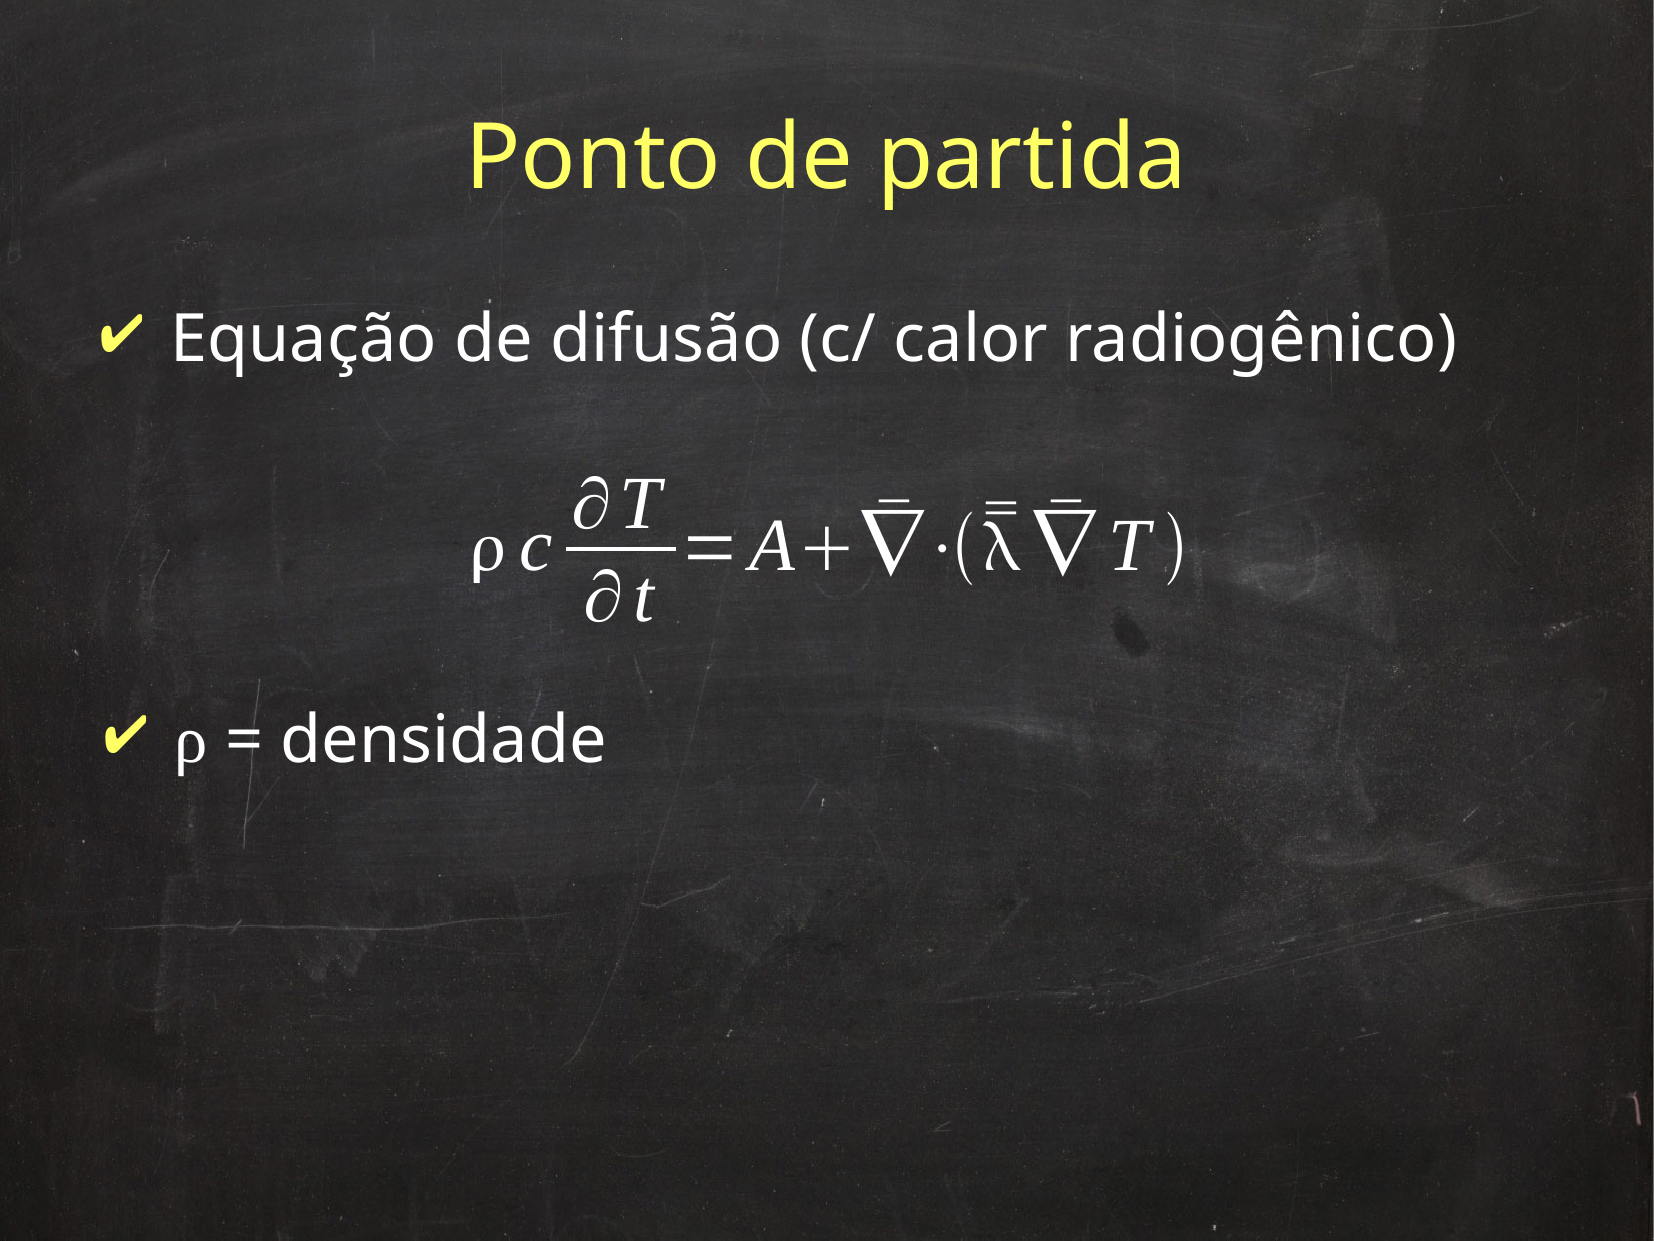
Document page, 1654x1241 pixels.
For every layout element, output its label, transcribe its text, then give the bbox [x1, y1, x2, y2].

chart [460, 460, 1195, 638]
picture [0, 0, 1654, 1241]
list ρ = densidade [86, 691, 1576, 1163]
list Equação de difusão (c/ calor radiogênico) [82, 290, 1571, 1109]
title Ponto de partida [82, 49, 1571, 257]
